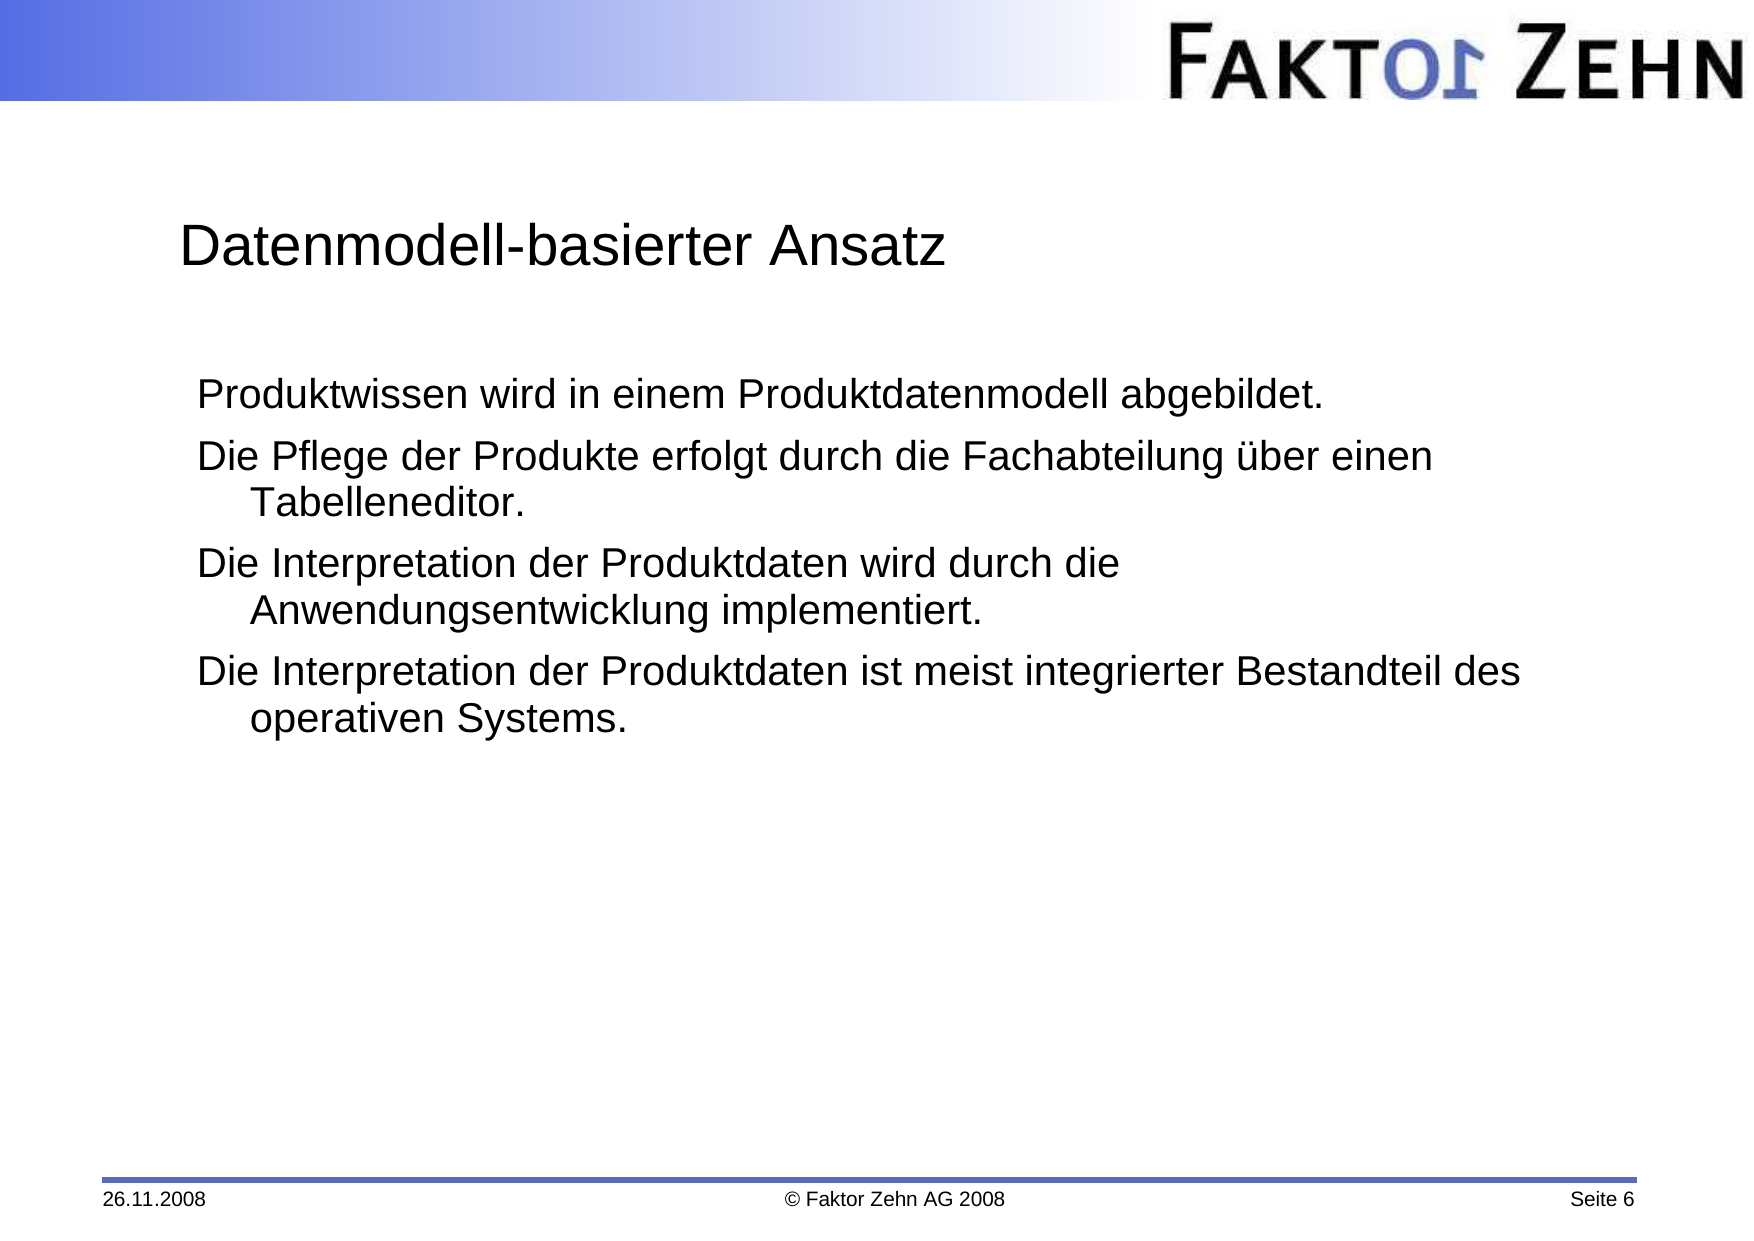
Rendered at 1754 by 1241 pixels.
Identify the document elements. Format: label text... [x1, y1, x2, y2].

list Produktwissen wird in einem Produktdatenmodell abgebildet. Die Pflege der Produkte erfolgt durch die Fachabteilung über einen Tabelleneditor. Die Interpretation der Produktdaten wird durch die Anwendungsentwicklung implementiert. Die Interpretation der Produktdaten ist meist integrierter Bestandteil des operativen Systems. [179, 371, 1576, 1078]
picture [1162, 7, 1752, 100]
title Datenmodell-basierter Ansatz [179, 142, 1576, 349]
